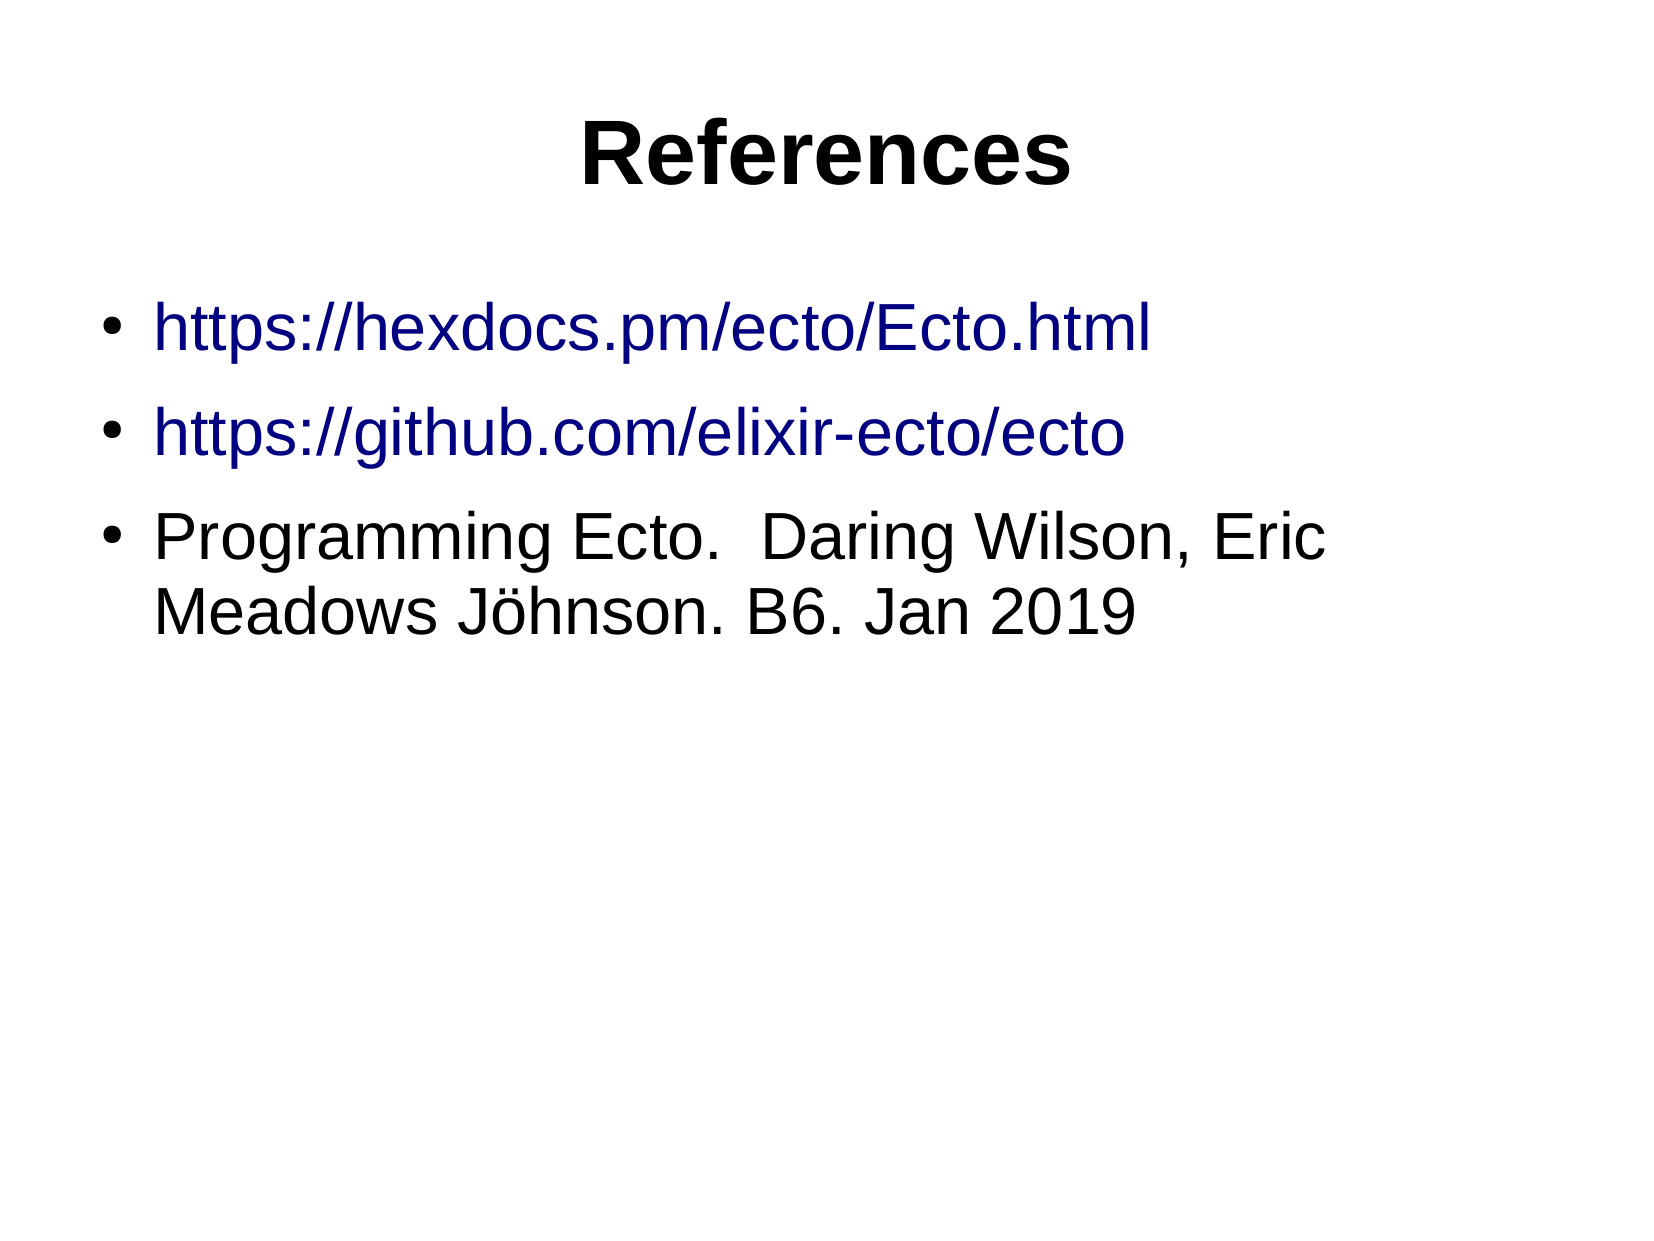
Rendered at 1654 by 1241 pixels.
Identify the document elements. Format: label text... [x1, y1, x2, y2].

title References [82, 49, 1571, 257]
list https://hexdocs.pm/ecto/Ecto.html https://github.com/elixir-ecto/ecto Programming Ecto. Daring Wilson, Eric Meadows Jöhnson. B6. Jan 2019 [82, 290, 1571, 1010]
